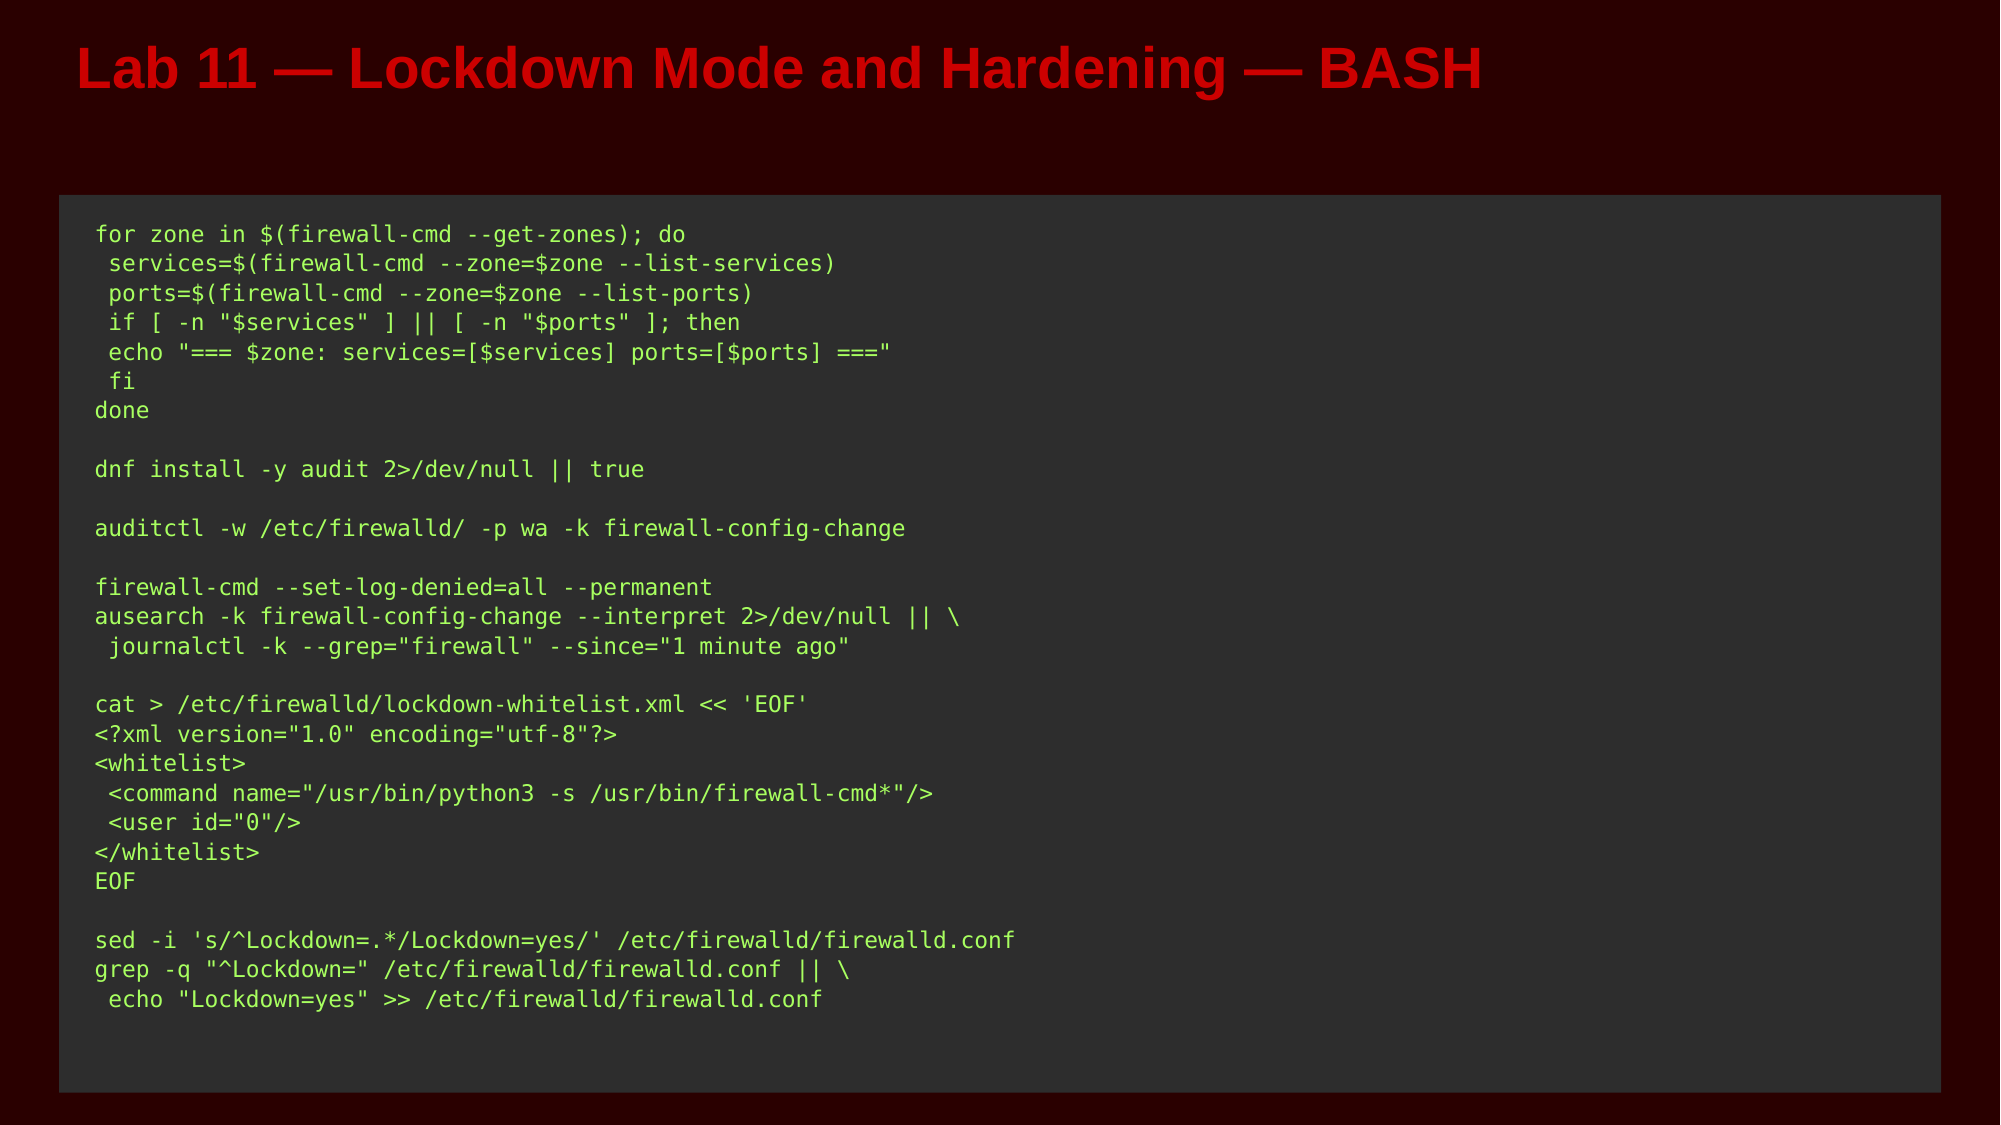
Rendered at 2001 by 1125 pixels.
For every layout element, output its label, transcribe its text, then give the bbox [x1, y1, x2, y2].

text_box Lab 11 — Lockdown Mode and Hardening — BASH [59, 23, 1942, 178]
text_box for zone in $(firewall-cmd --get-zones); do services=$(firewall-cmd --zone=$zone --list-services) ports=$(firewall-cmd --zone=$zone --list-ports) if [ -n "$services" ] || [ -n "$ports" ]; then echo "=== $zone: services=[$services] ports=[$ports] ===" fi done dnf install -y audit 2>/dev/null || true auditctl -w /etc/firewalld/ -p wa -k firewall-config-change firewall-cmd --set-log-denied=all --permanent ausearch -k firewall-config-change --interpret 2>/dev/null || \ journalctl -k --grep="firewall" --since="1 minute ago" cat > /etc/firewalld/lockdown-whitelist.xml << 'EOF' <?xml version="1.0" encoding="utf-8"?> <whitelist> <command name="/usr/bin/python3 -s /usr/bin/firewall-cmd*"/> <user id="0"/> </whitelist> EOF sed -i 's/^Lockdown=.*/Lockdown=yes/' /etc/firewalld/firewalld.conf grep -q "^Lockdown=" /etc/firewalld/firewalld.conf || \ echo "Lockdown=yes" >> /etc/firewalld/firewalld.conf [59, 194, 1942, 1093]
